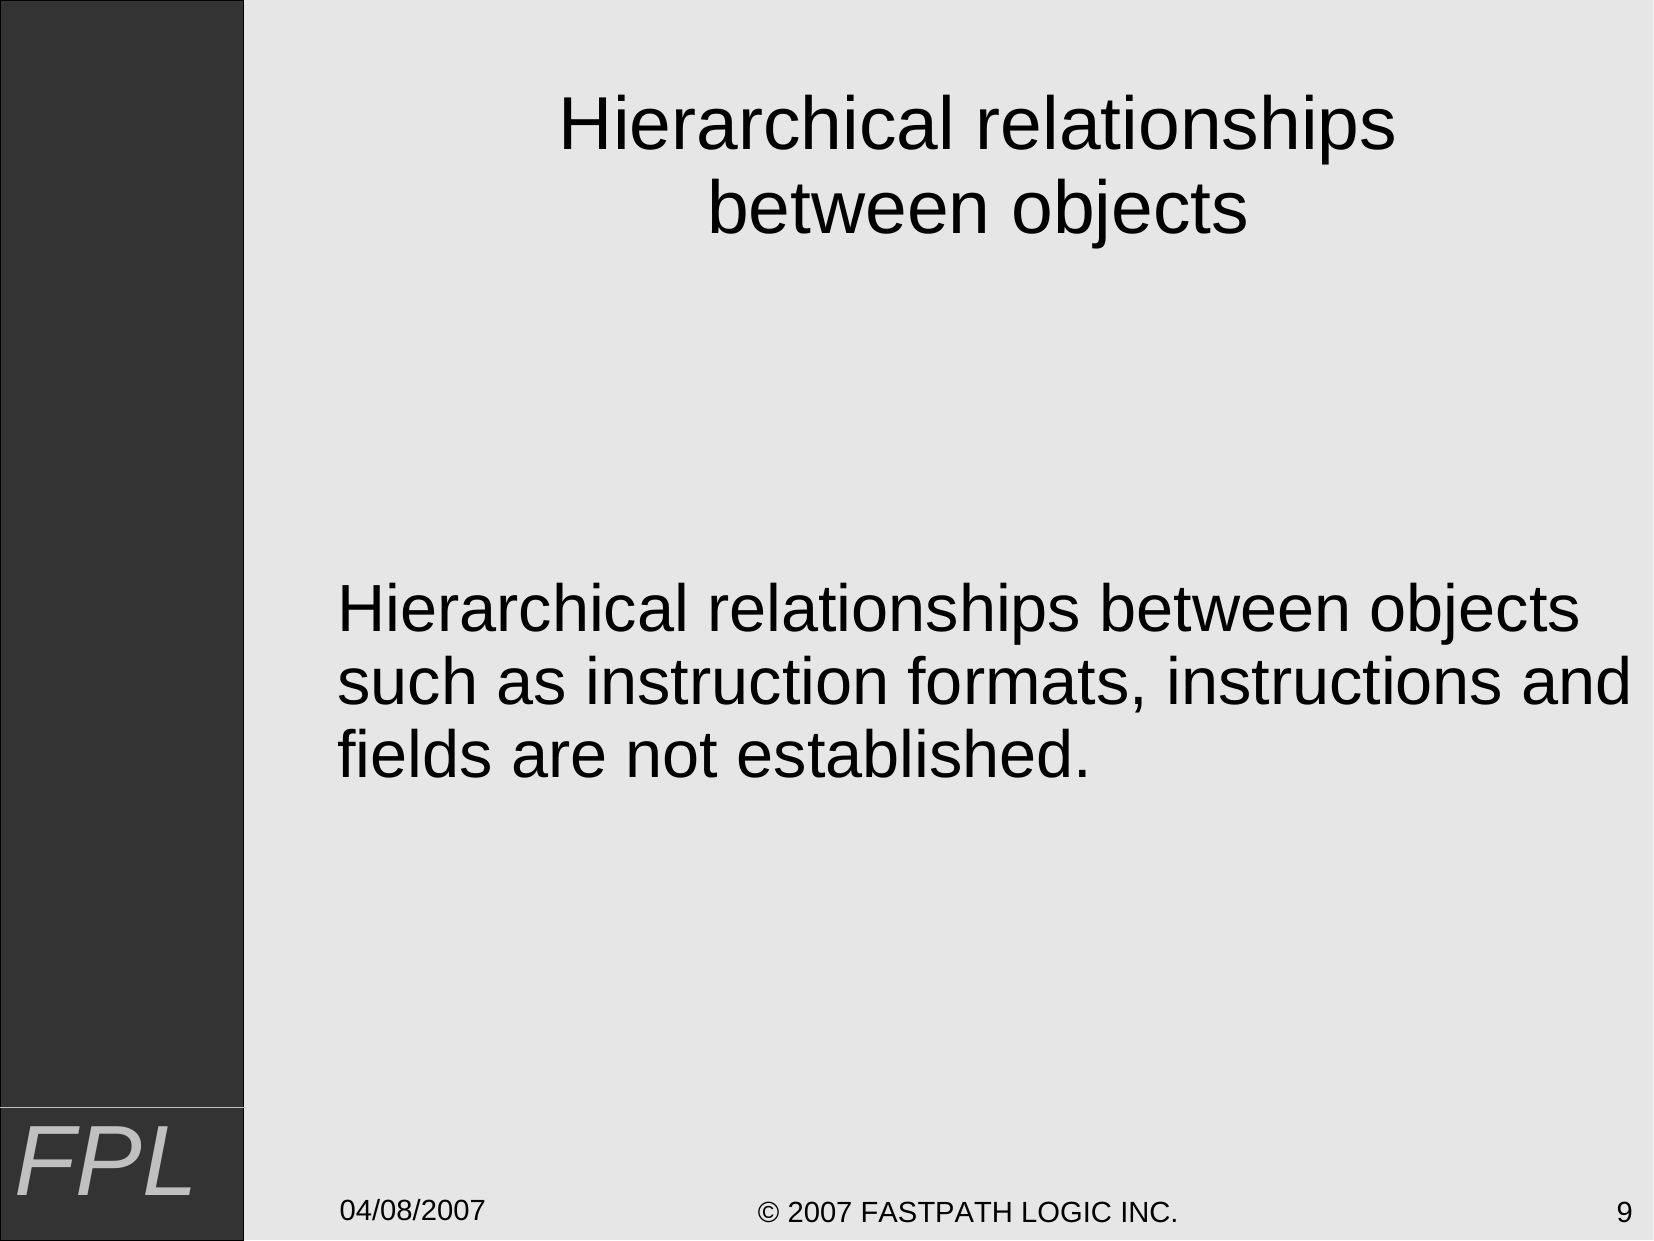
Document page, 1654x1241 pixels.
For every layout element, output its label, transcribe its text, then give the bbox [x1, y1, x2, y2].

subtitle Hierarchical relationships between objects such as instruction formats, instructions and fields are not established. [337, 262, 1650, 1169]
title Hierarchical relationships between objects [427, 54, 1530, 262]
